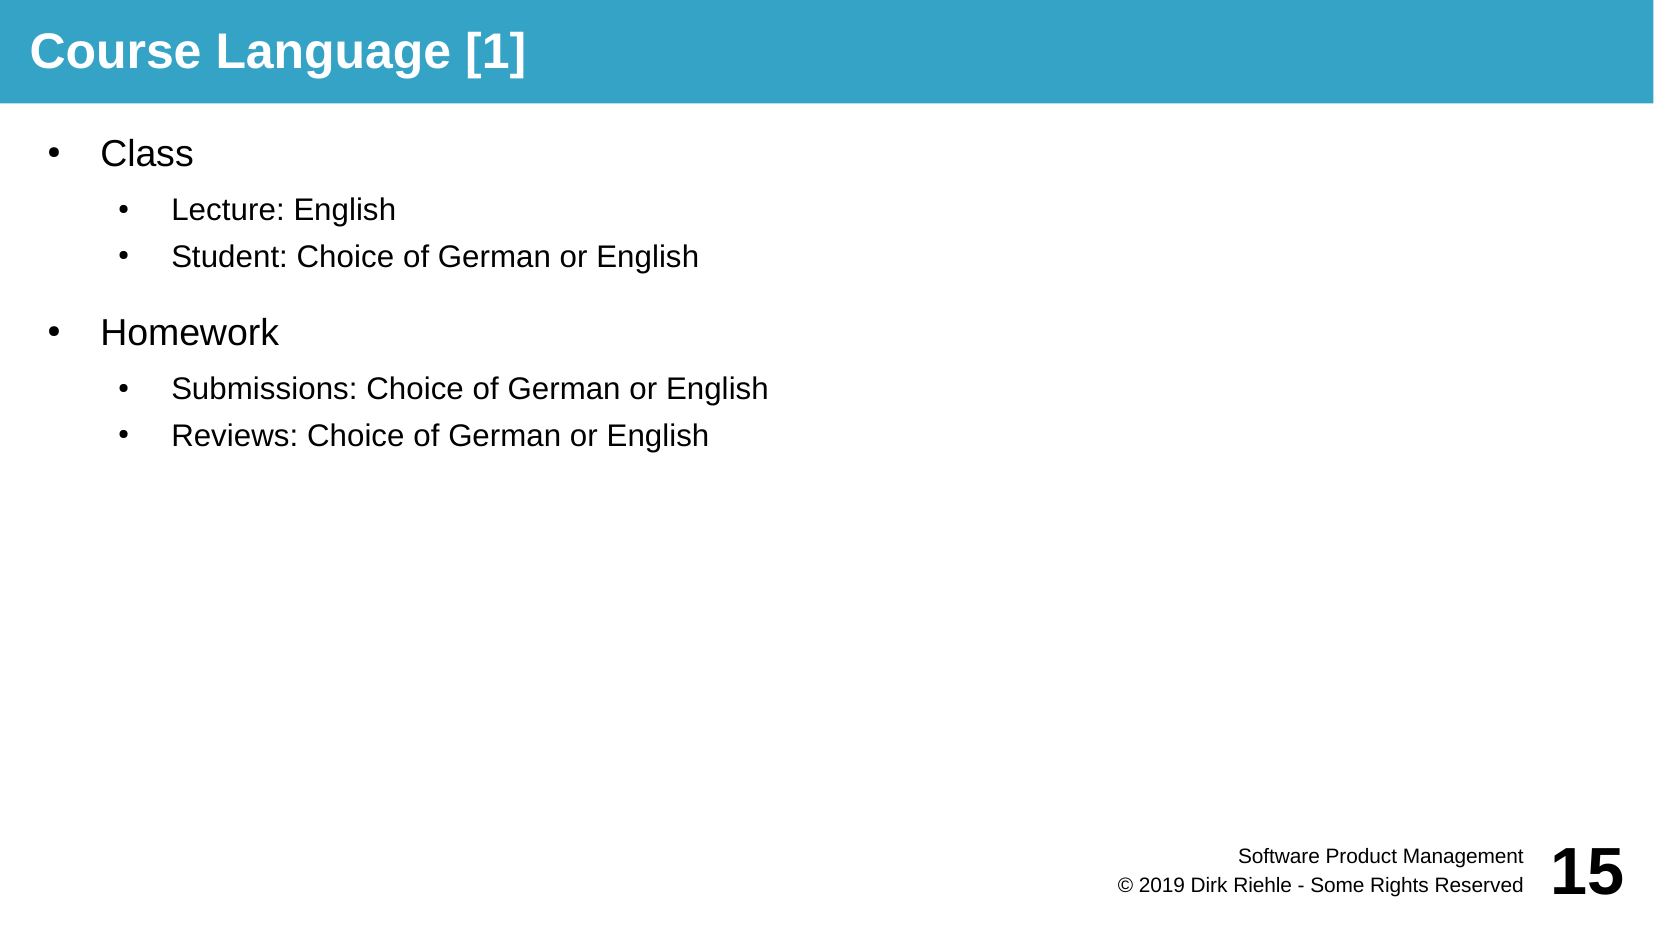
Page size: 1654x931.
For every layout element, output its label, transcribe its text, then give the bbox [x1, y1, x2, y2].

title Course Language [1] [0, 0, 1654, 104]
list Class Lecture: English Student: Choice of German or English Homework Submissions: Choice of German or English Reviews: Choice of German or English [29, 132, 1625, 813]
